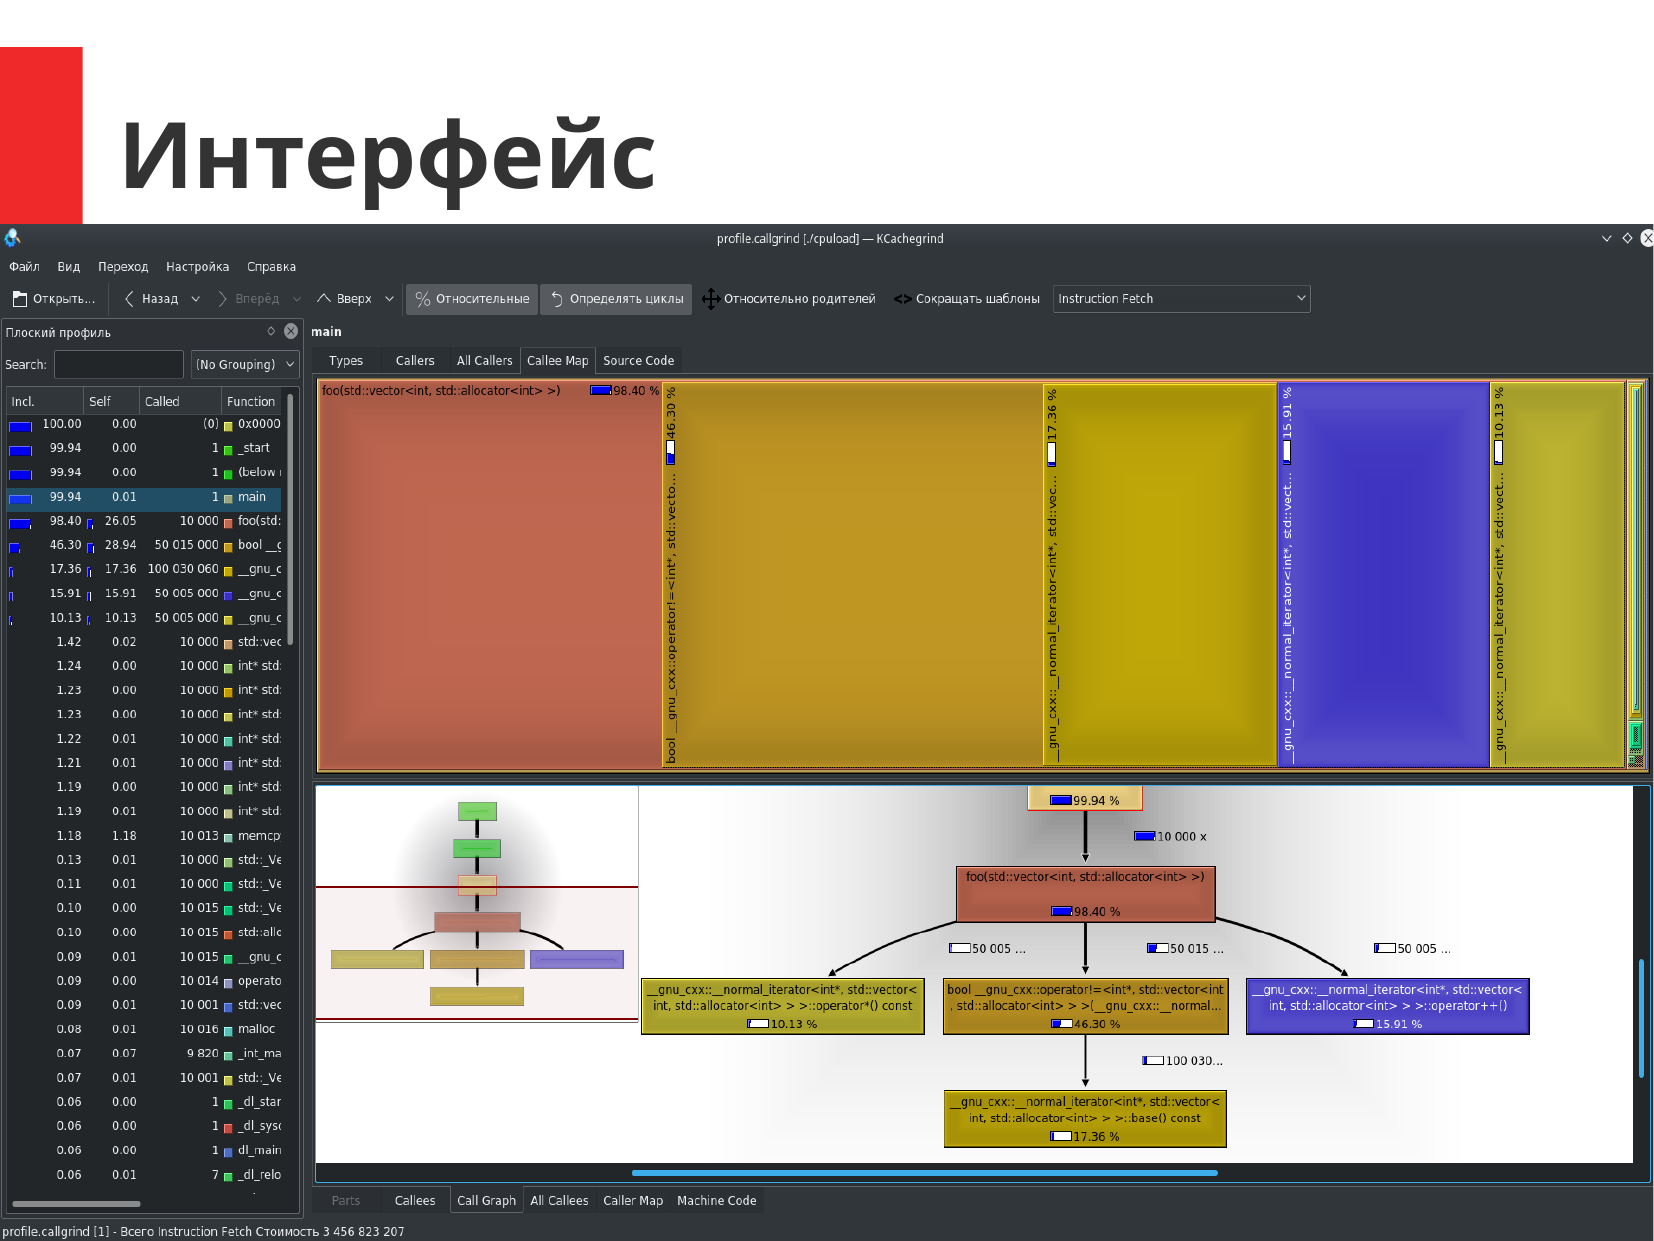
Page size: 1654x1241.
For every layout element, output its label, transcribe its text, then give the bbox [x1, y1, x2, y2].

picture [0, 224, 1654, 1241]
title Интерфейс [118, 49, 1571, 224]
